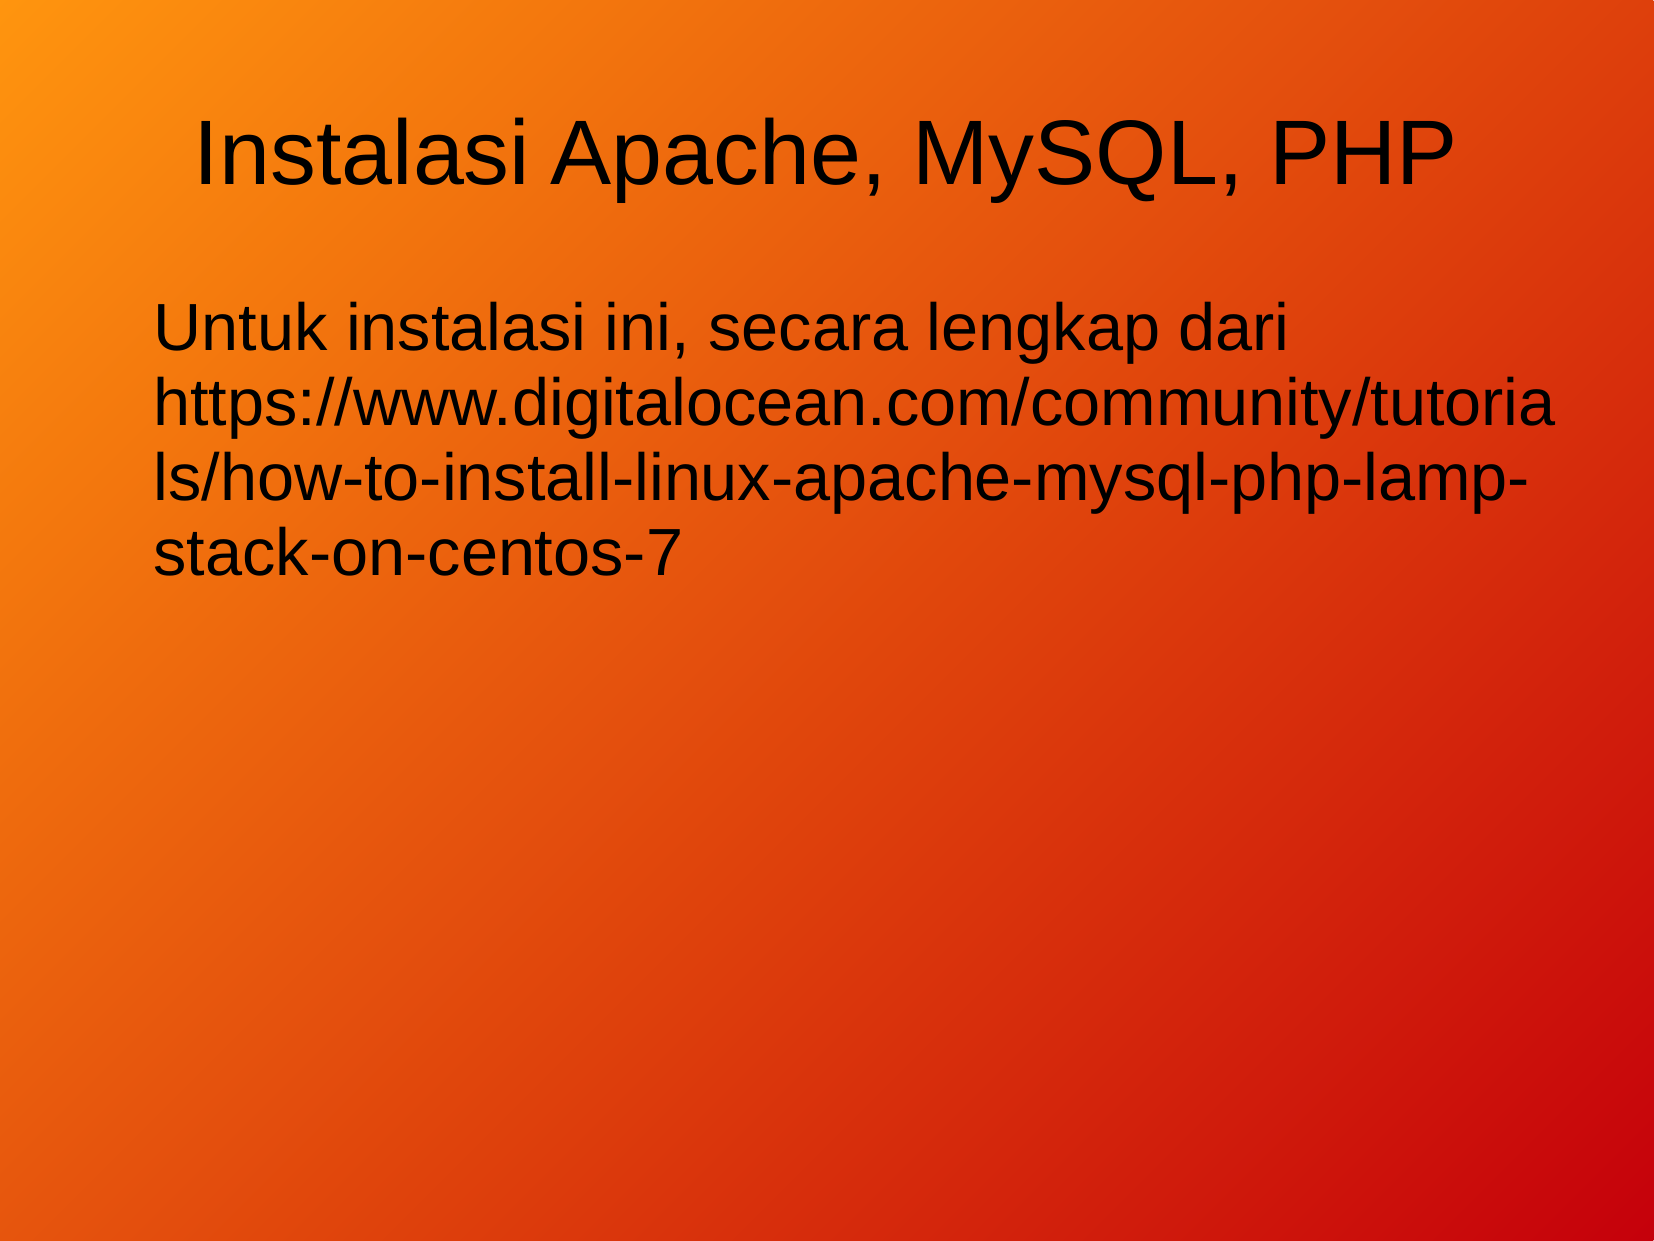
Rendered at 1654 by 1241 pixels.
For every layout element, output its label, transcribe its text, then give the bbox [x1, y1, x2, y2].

title Instalasi Apache, MySQL, PHP [82, 49, 1571, 257]
list Untuk instalasi ini, secara lengkap dari https://www.digitalocean.com/community/tutorials/how-to-install-linux-apache-mysql-php-lamp-stack-on-centos-7 [82, 290, 1571, 1010]
